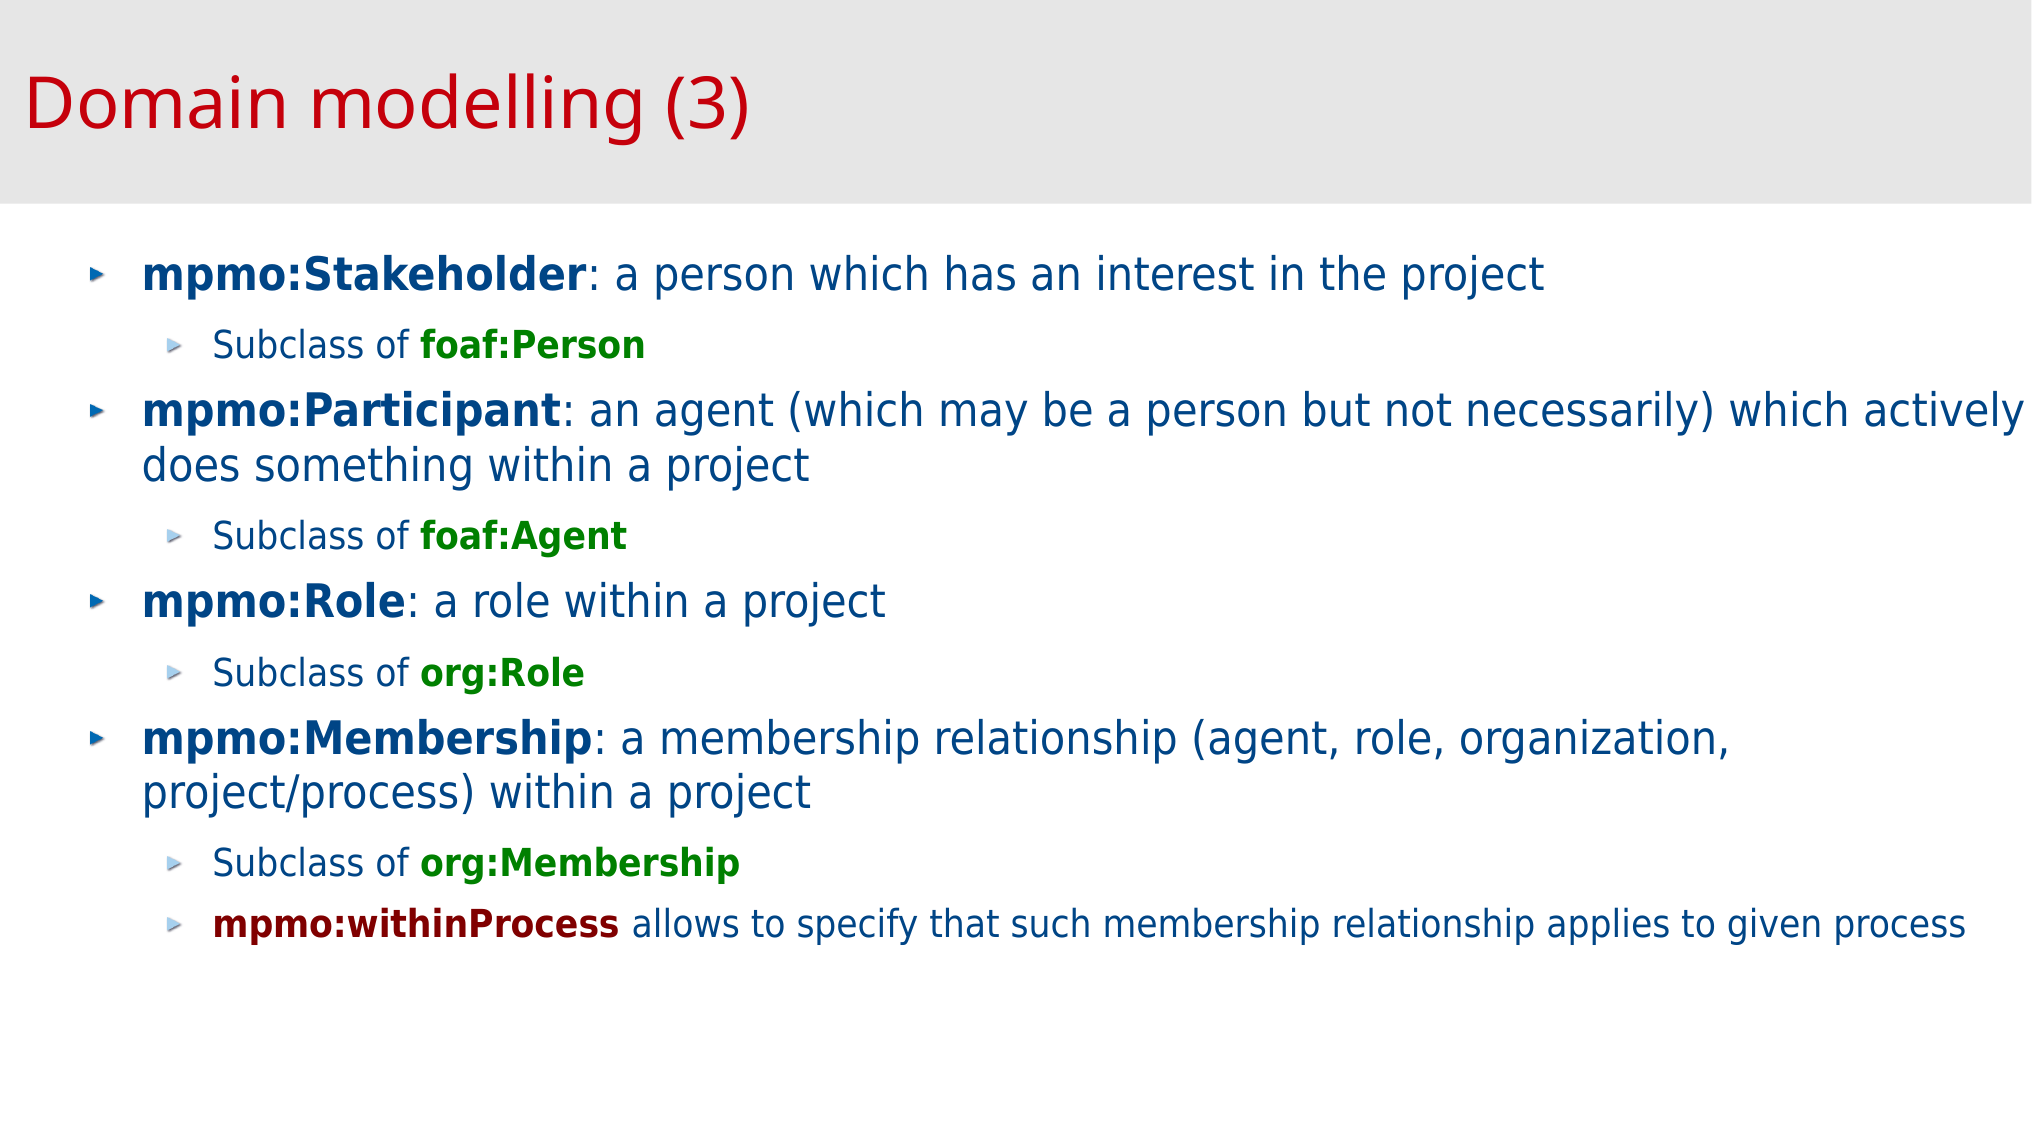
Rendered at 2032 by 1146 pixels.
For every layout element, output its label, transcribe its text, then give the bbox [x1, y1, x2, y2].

title Domain modelling (3) [0, 0, 2032, 204]
list mpmo:Stakeholder: a person which has an interest in the project Subclass of foaf:Person mpmo:Participant: an agent (which may be a person but not necessarily) which actively does something within a project Subclass of foaf:Agent mpmo:Role: a role within a project Subclass of org:Role mpmo:Membership: a membership relationship (agent, role, organization, project/process) within a project Subclass of org:Membership mpmo:withinProcess allows to specify that such membership relationship applies to given process [0, 247, 2032, 1099]
